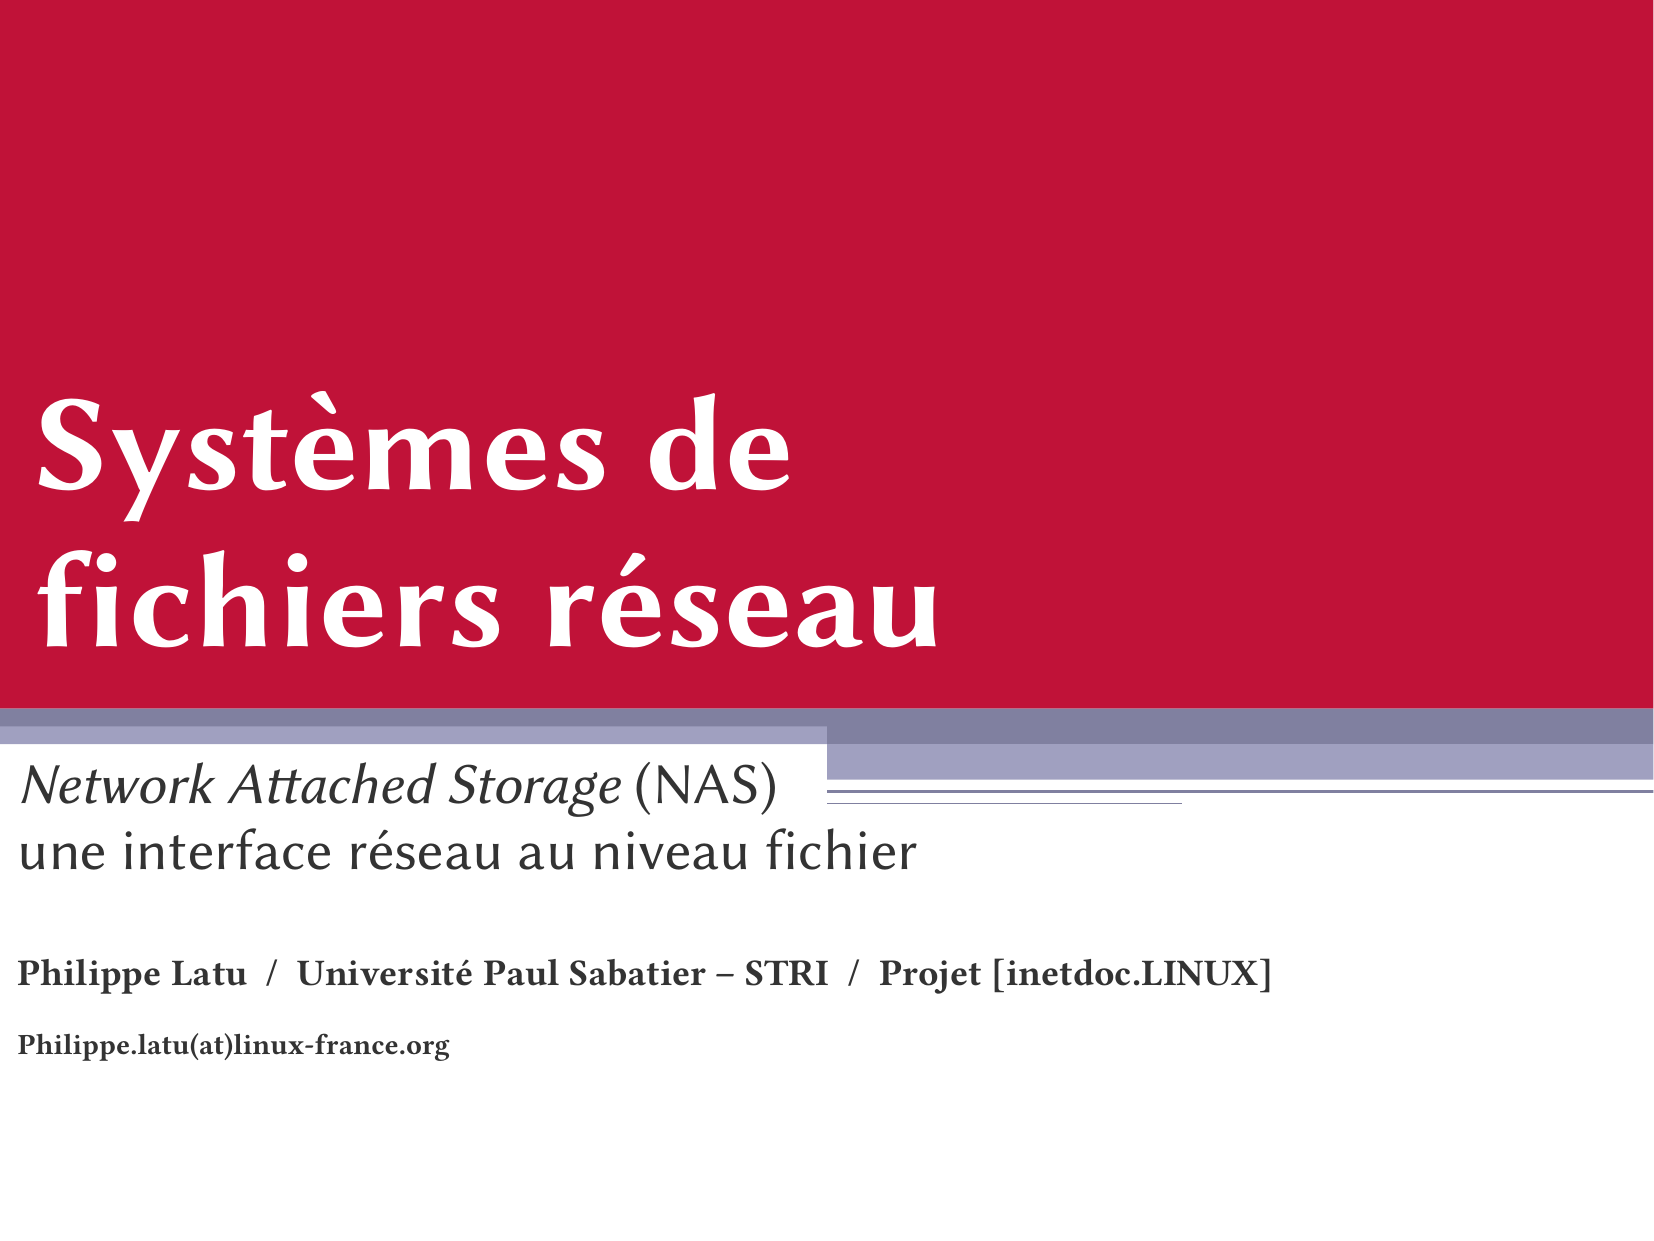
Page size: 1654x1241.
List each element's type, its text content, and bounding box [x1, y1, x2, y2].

text_box [0, 0, 1654, 863]
text_box Network Attached Storage (NAS) une interface réseau au niveau fichier [3, 744, 929, 892]
list Systèmes de fichiers réseau [35, 366, 1069, 680]
text_box Philippe Latu / Université Paul Sabatier – STRI / Projet [inetdoc.LINUX] Philippe.latu(at)linux-france.org [2, 944, 1204, 1070]
